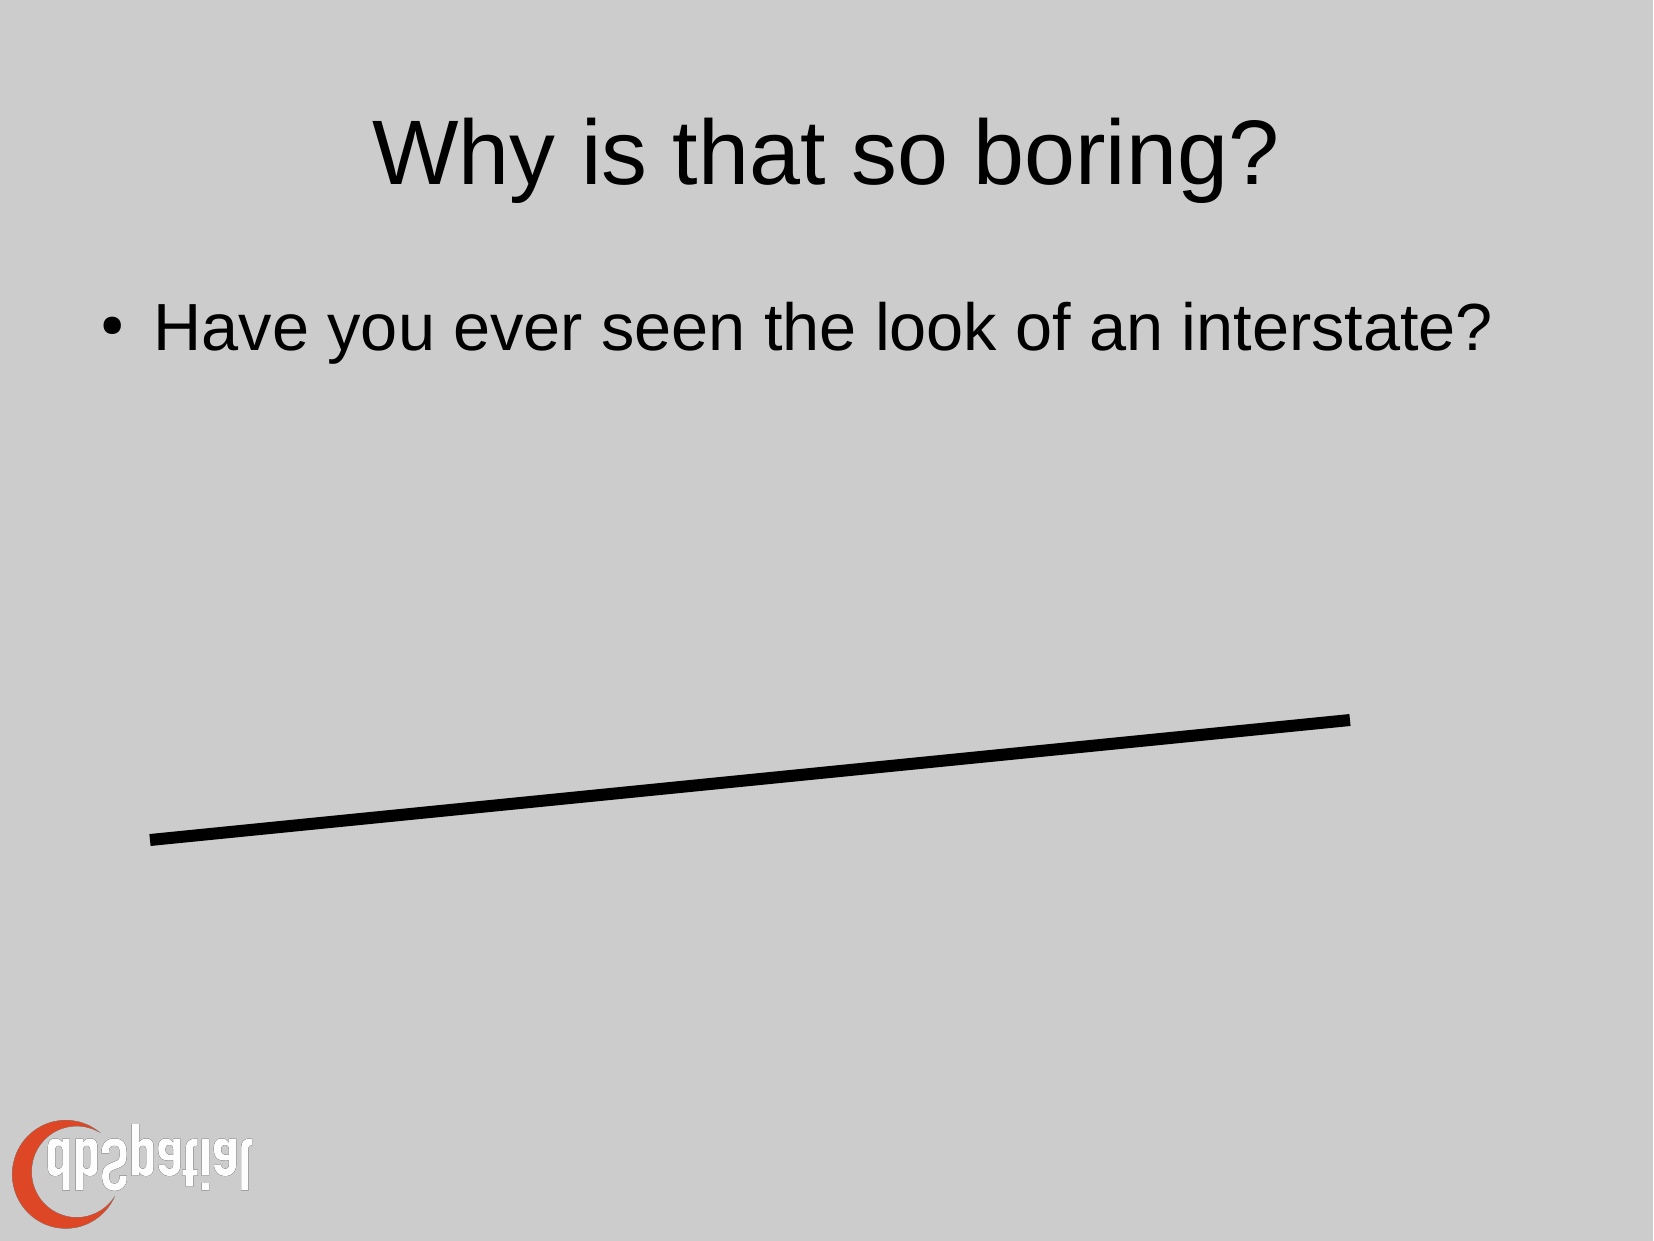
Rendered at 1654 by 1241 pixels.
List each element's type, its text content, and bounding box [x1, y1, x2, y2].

list Have you ever seen the look of an interstate? [82, 290, 1571, 1010]
title Why is that so boring? [82, 49, 1571, 257]
picture [9, 1118, 255, 1231]
